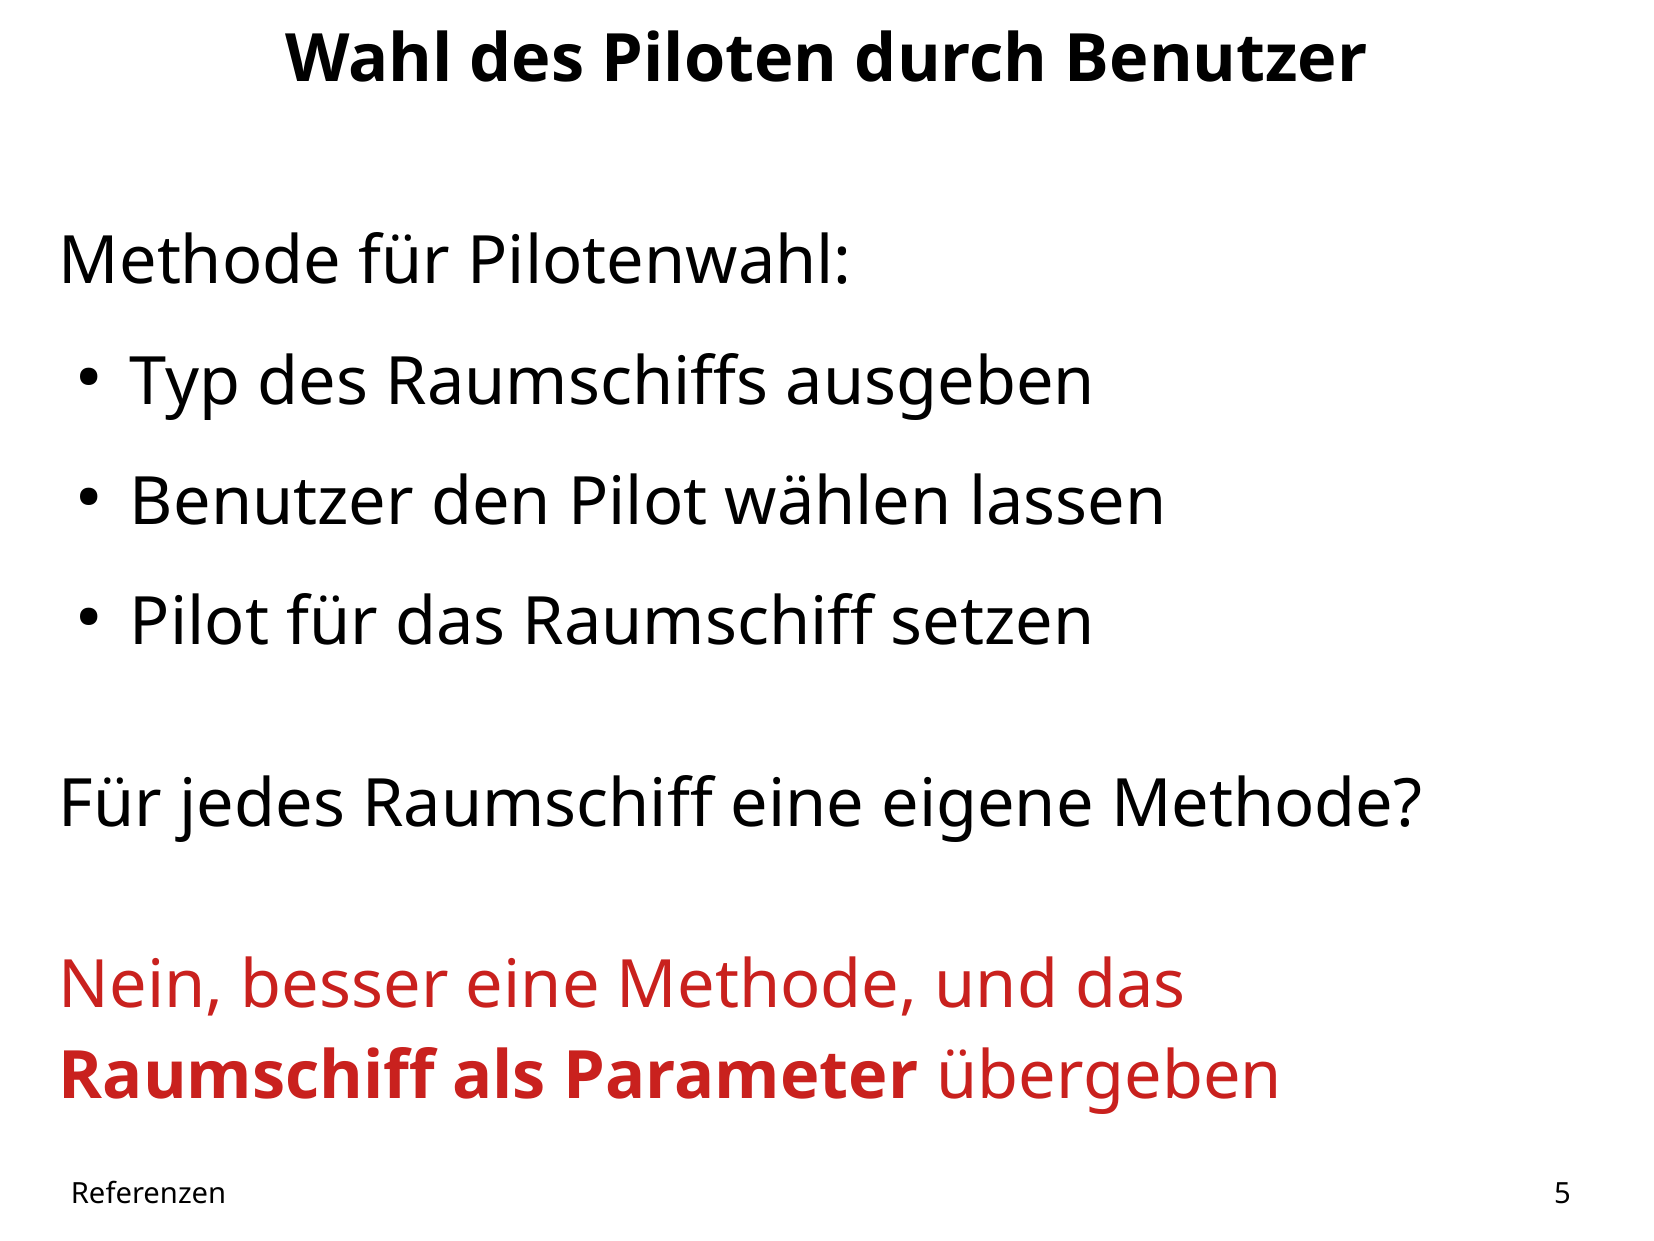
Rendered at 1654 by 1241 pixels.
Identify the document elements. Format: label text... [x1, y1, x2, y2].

title Wahl des Piloten durch Benutzer [0, 5, 1654, 107]
list Methode für Pilotenwahl: Typ des Raumschiffs ausgeben Benutzer den Pilot wählen lassen Pilot für das Raumschiff setzen Für jedes Raumschiff eine eigene Methode? Nein, besser eine Methode, und das Raumschiff als Parameter übergeben [59, 212, 1607, 1146]
